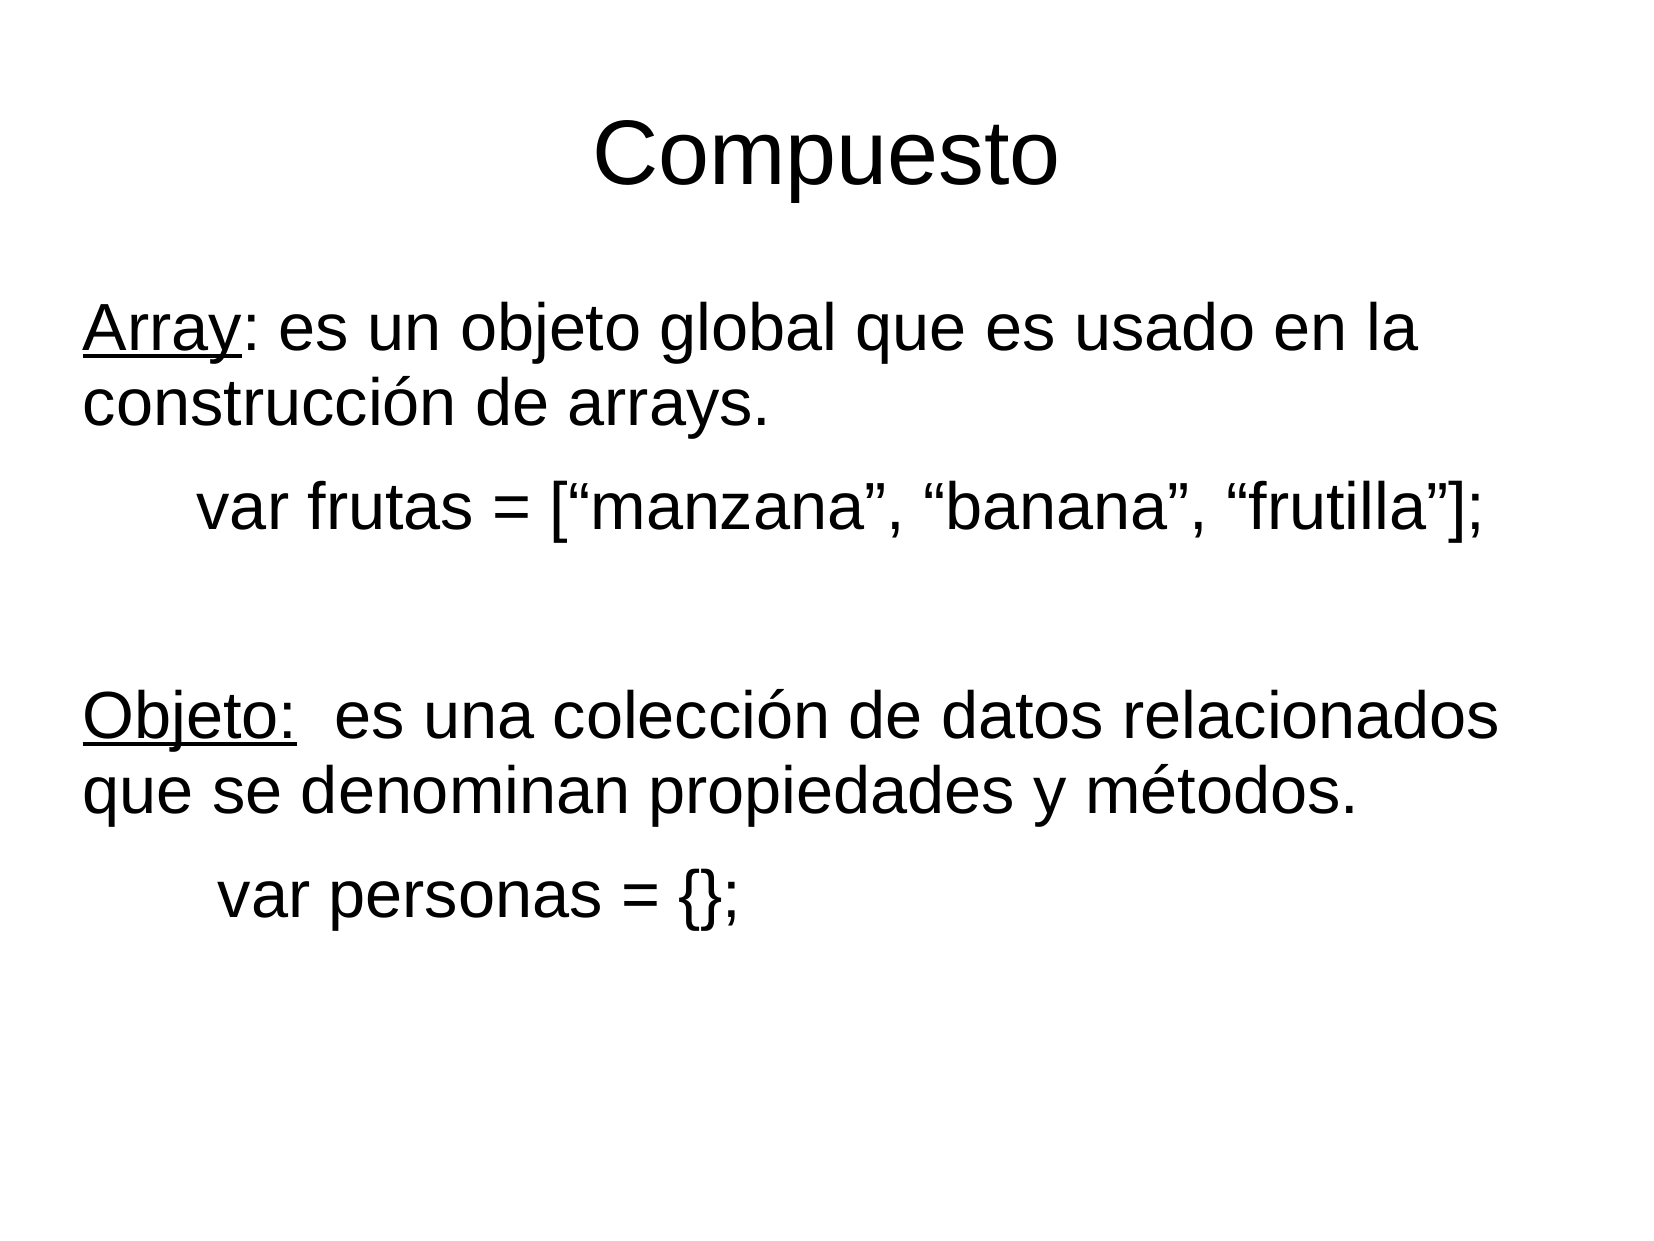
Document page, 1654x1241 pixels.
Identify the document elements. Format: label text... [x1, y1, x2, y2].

title Compuesto [82, 49, 1571, 257]
list Array: es un objeto global que es usado en la construcción de arrays. var frutas = [“manzana”, “banana”, “frutilla”]; Objeto: es una colección de datos relacionados que se denominan propiedades y métodos. var personas = {}; [82, 290, 1571, 1109]
